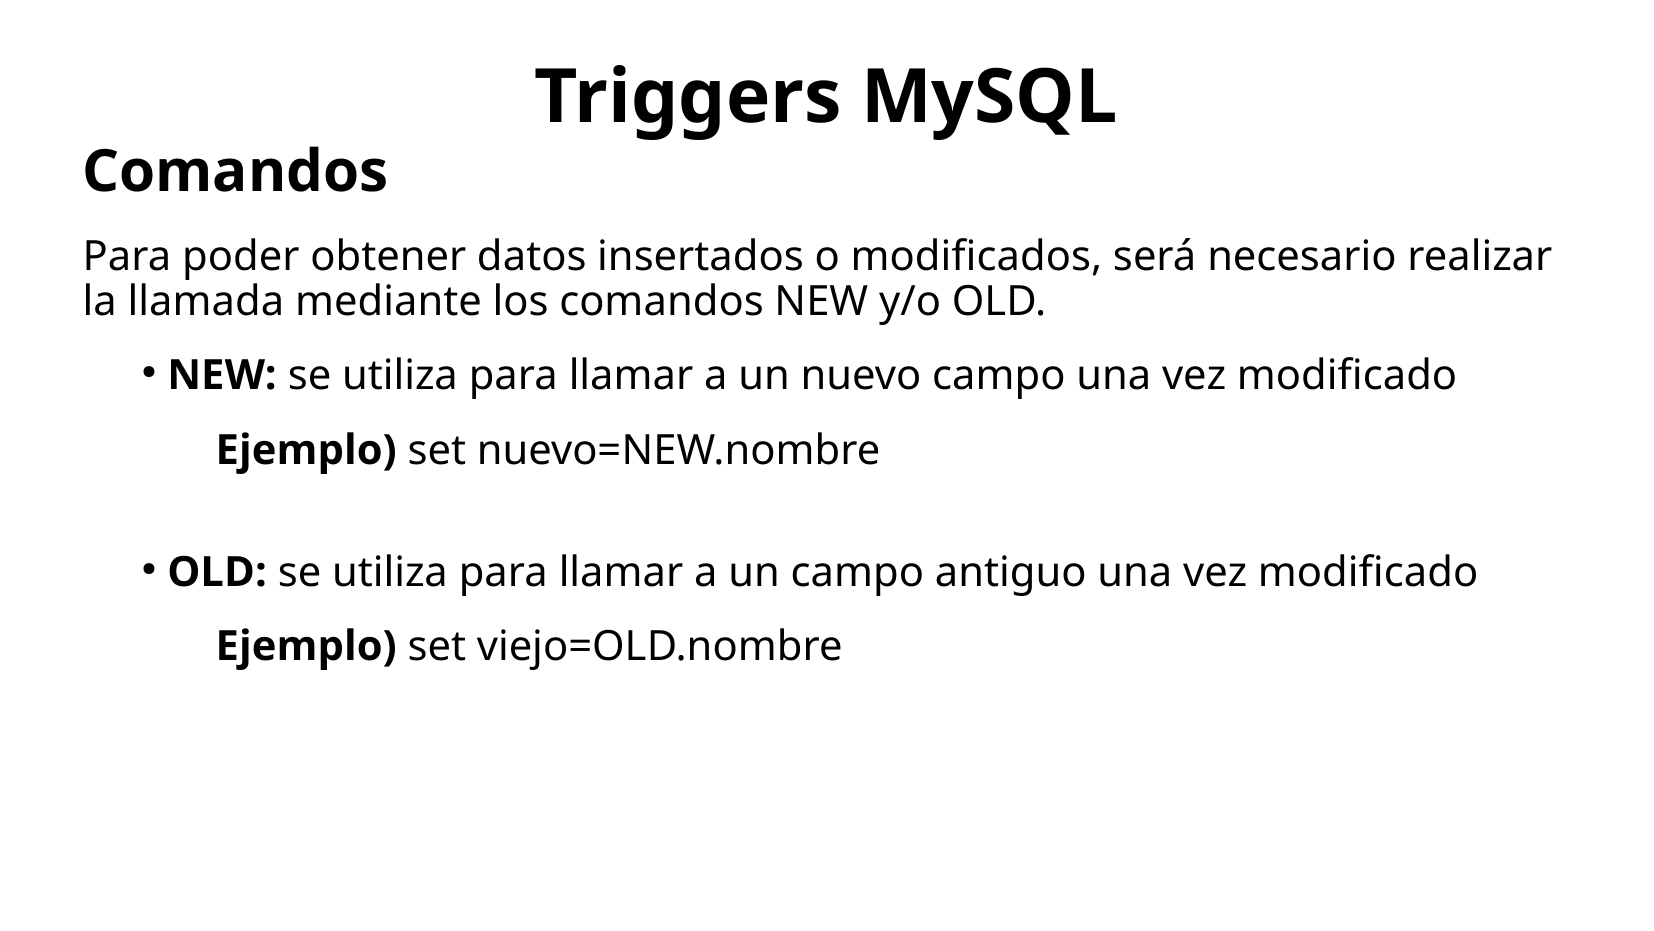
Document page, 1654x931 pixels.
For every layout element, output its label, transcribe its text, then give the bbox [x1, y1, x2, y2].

list Comandos Para poder obtener datos insertados o modificados, será necesario realizar la llamada mediante los comandos NEW y/o OLD. NEW: se utiliza para llamar a un nuevo campo una vez modificado Ejemplo) set nuevo=NEW.nombre OLD: se utiliza para llamar a un campo antiguo una vez modificado Ejemplo) set viejo=OLD.nombre [82, 141, 1595, 851]
title Triggers MySQL [82, 37, 1571, 141]
